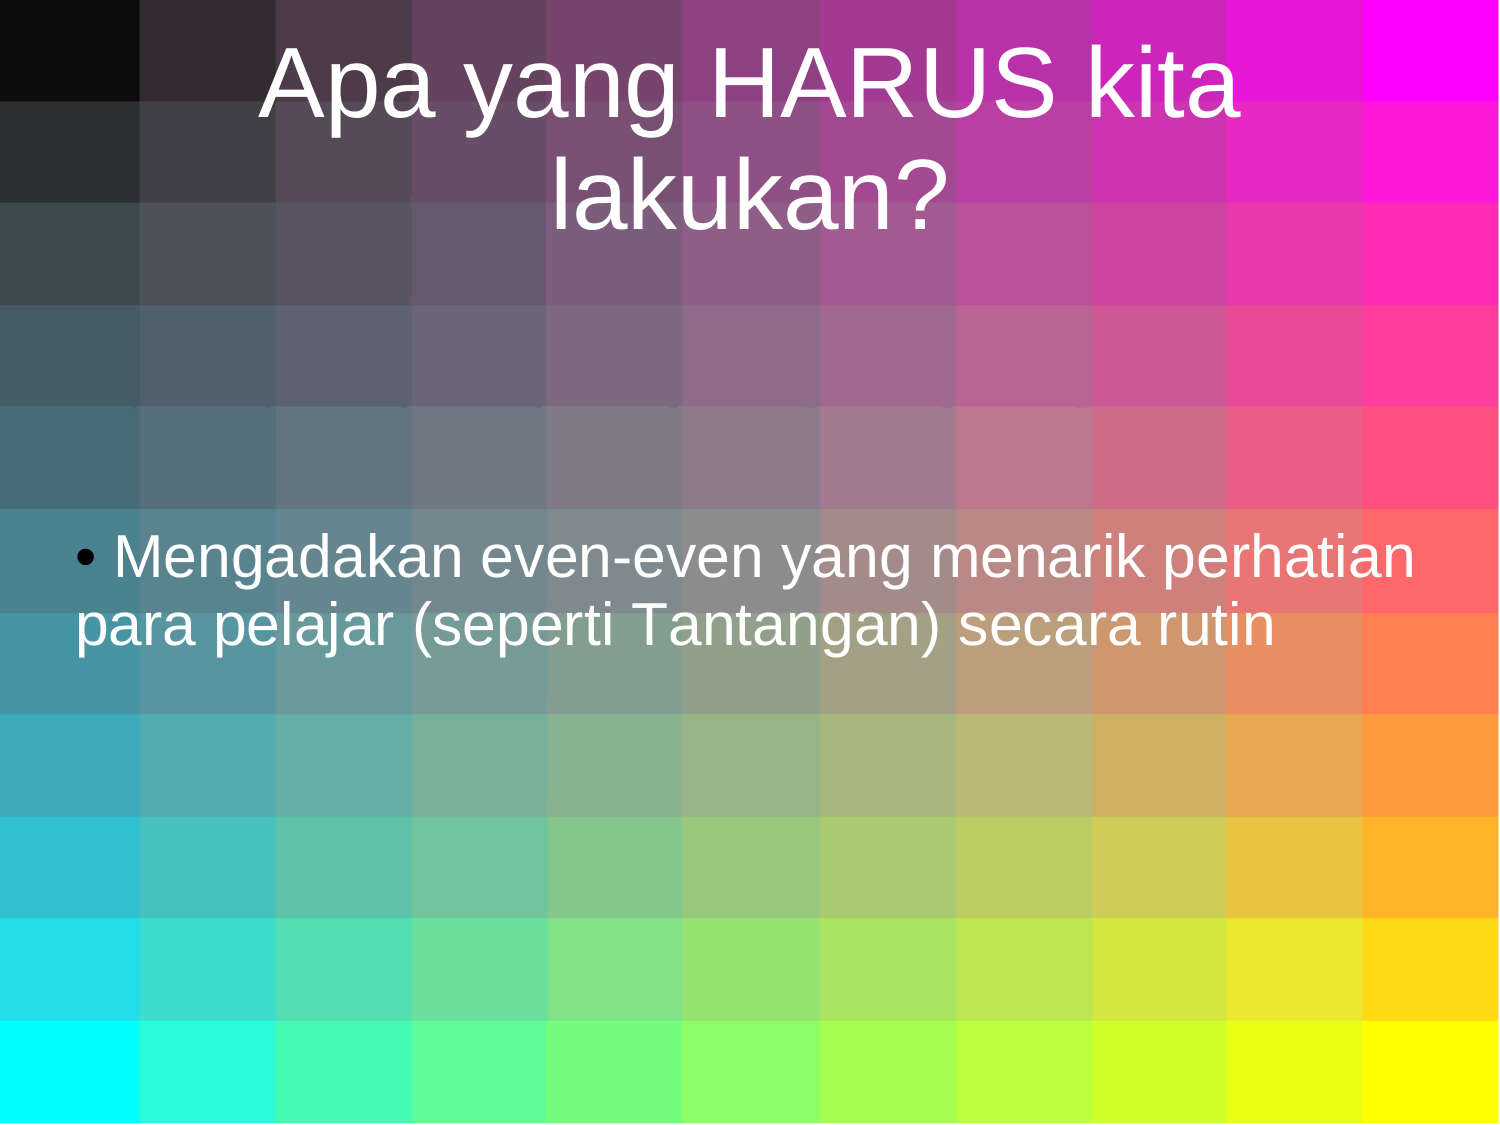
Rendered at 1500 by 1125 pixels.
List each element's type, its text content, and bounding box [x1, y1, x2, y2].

title Apa yang HARUS kita lakukan? [75, 27, 1426, 251]
picture [0, 0, 1500, 1125]
subtitle Mengadakan even-even yang menarik perhatian para pelajar (seperti Tantangan) secara rutin [75, 269, 1426, 999]
